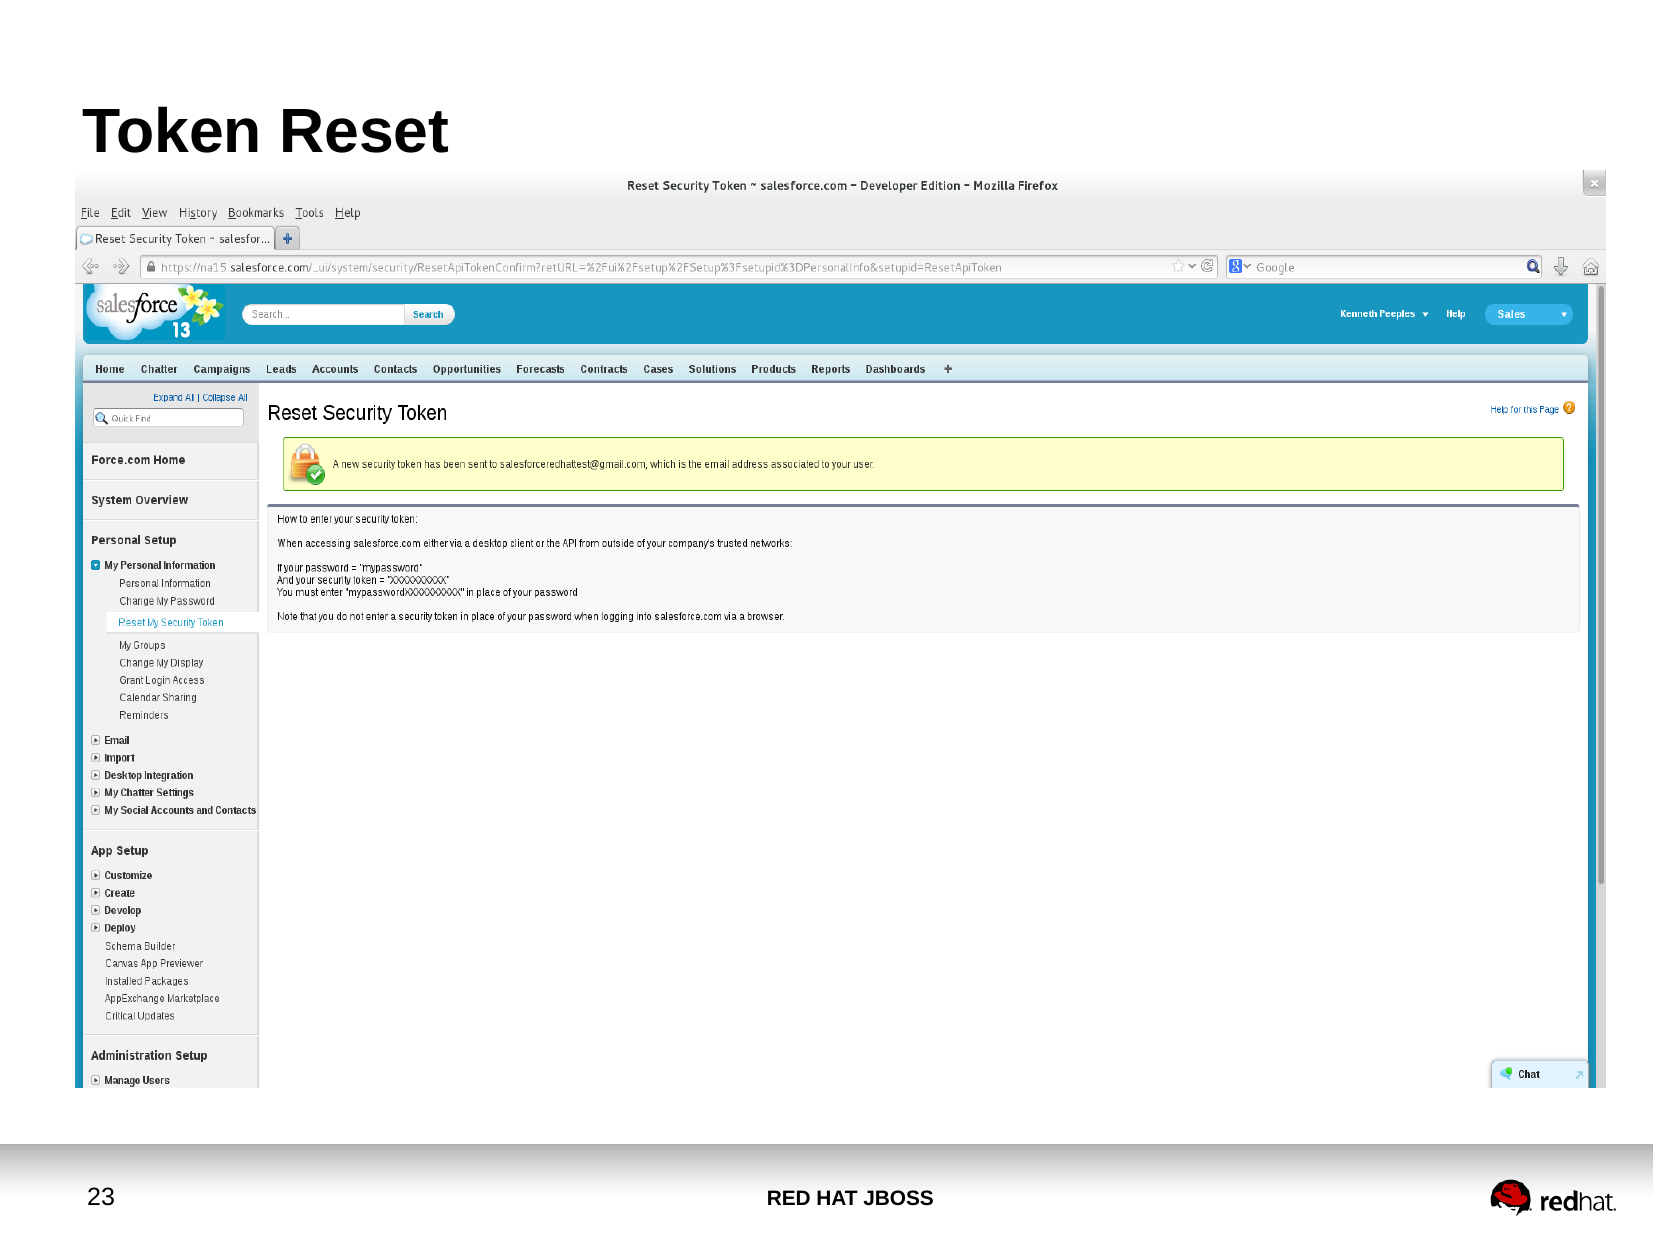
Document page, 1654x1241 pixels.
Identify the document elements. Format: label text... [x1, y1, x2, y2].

picture [0, 1144, 1653, 1241]
title Token Reset [82, 37, 1571, 170]
picture [75, 170, 1606, 1088]
